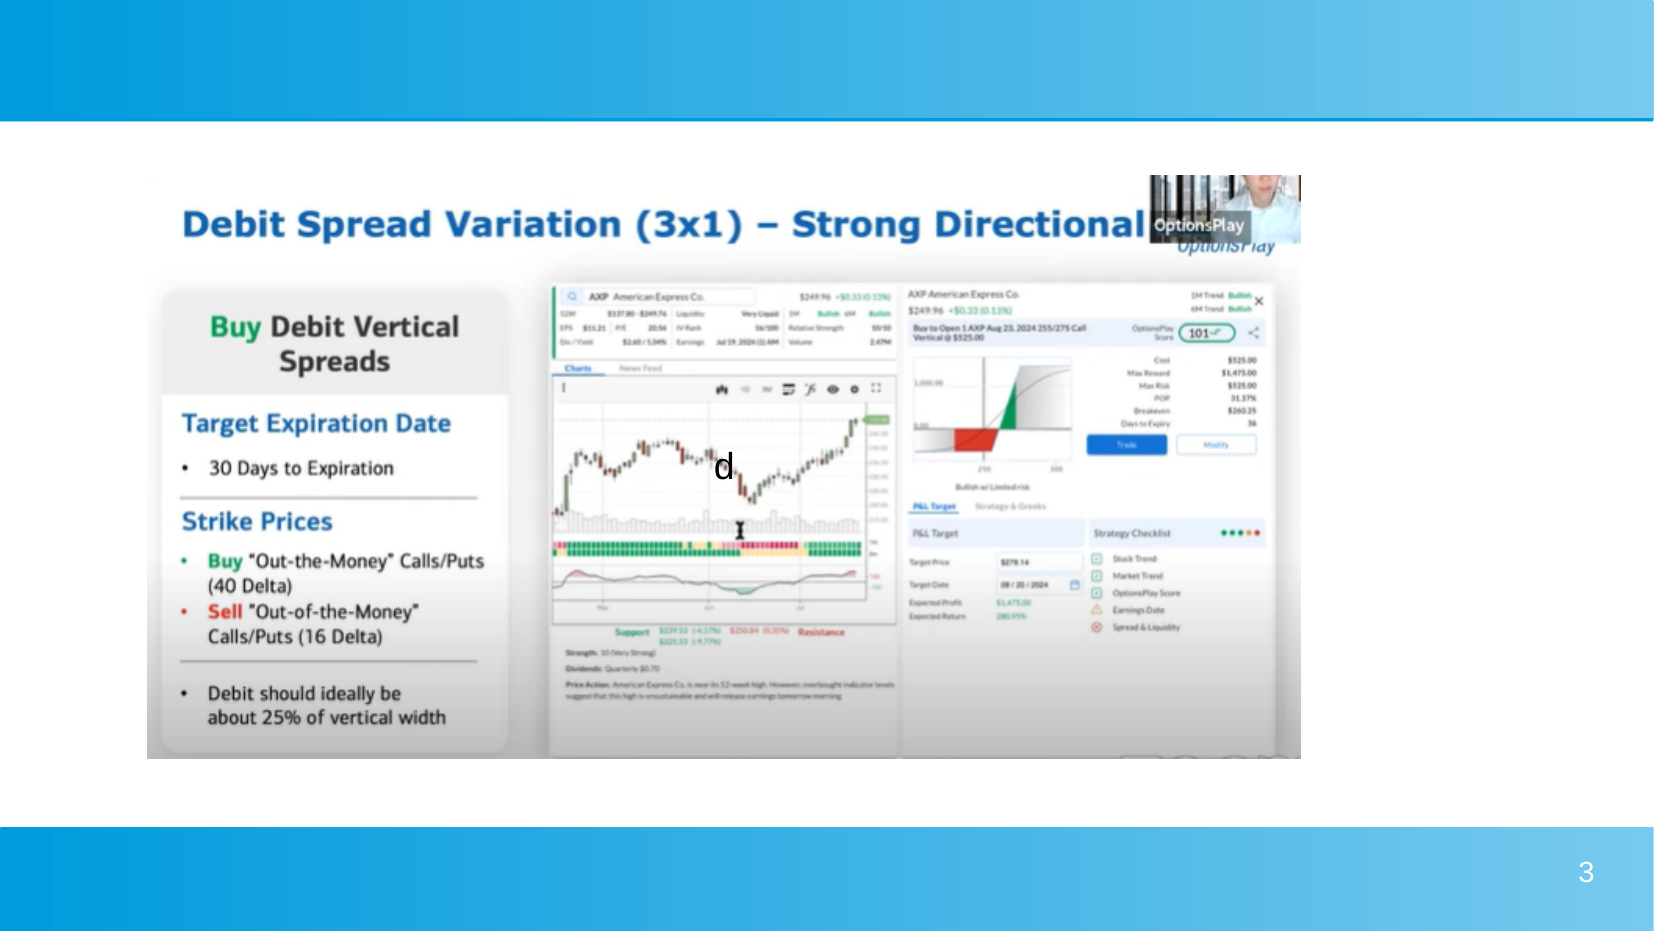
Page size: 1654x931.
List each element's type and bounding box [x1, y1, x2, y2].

picture [147, 175, 1301, 759]
